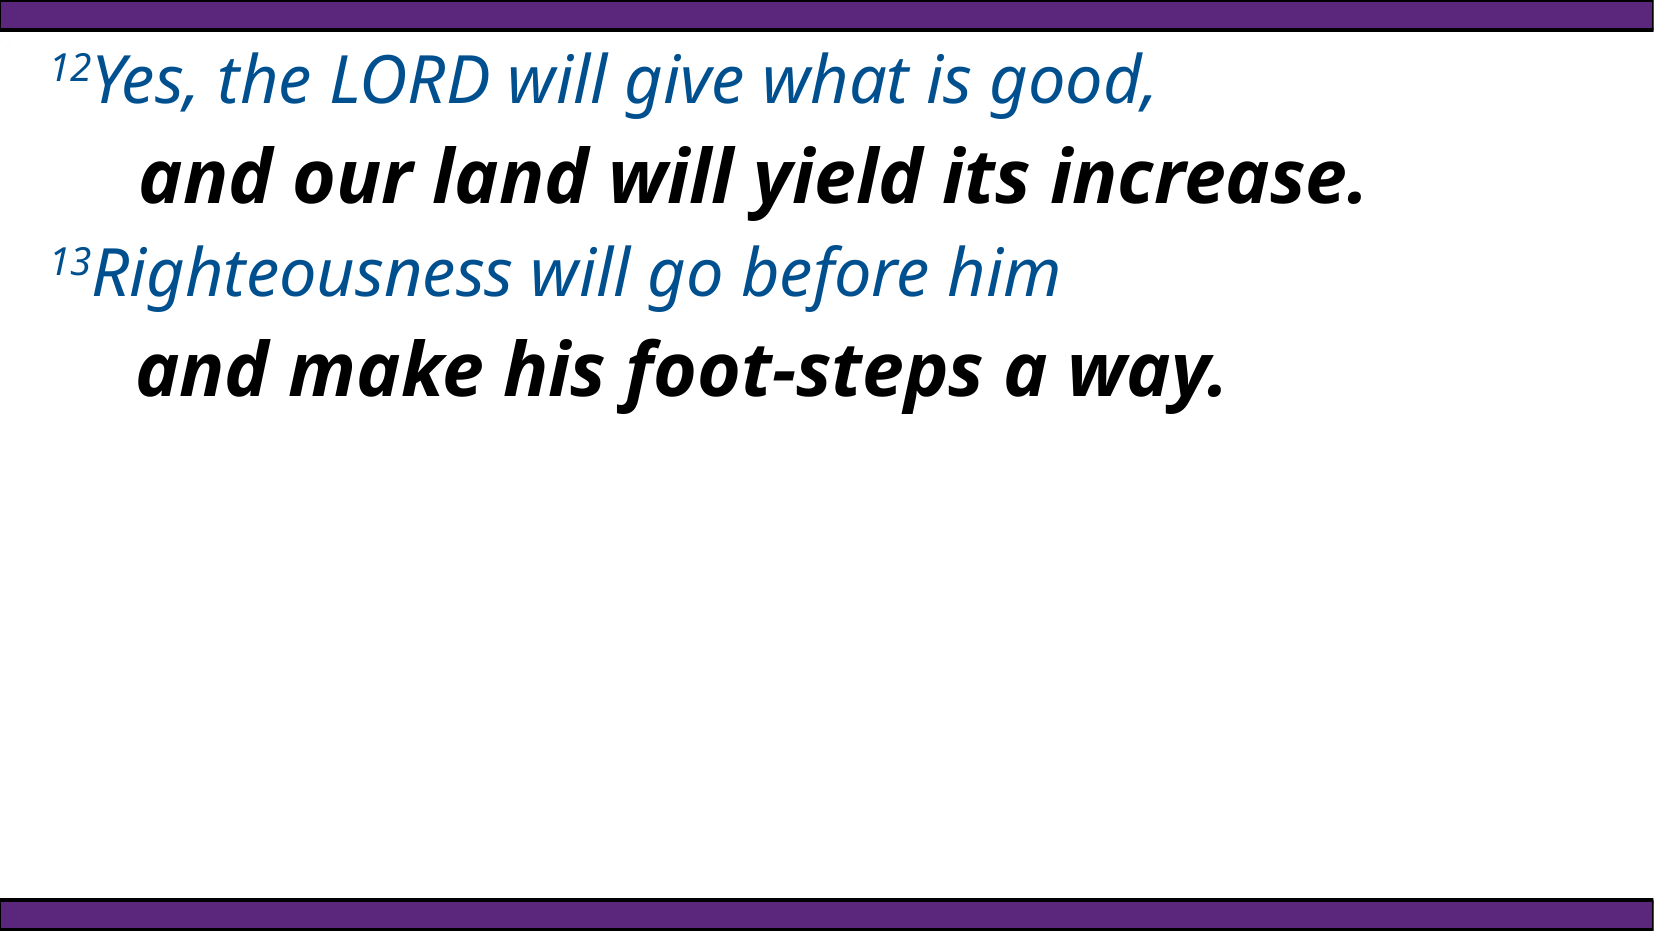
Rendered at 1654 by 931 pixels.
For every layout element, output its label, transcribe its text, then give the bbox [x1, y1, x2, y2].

text_box [0, 900, 1654, 931]
picture [0, 31, 1654, 900]
text_box [0, 0, 1654, 31]
text_box 12Yes, the LORD will give what is good, and our land will yield its increase. 13Righteousness will go before him and make his foot-steps a way. [33, 25, 1594, 418]
